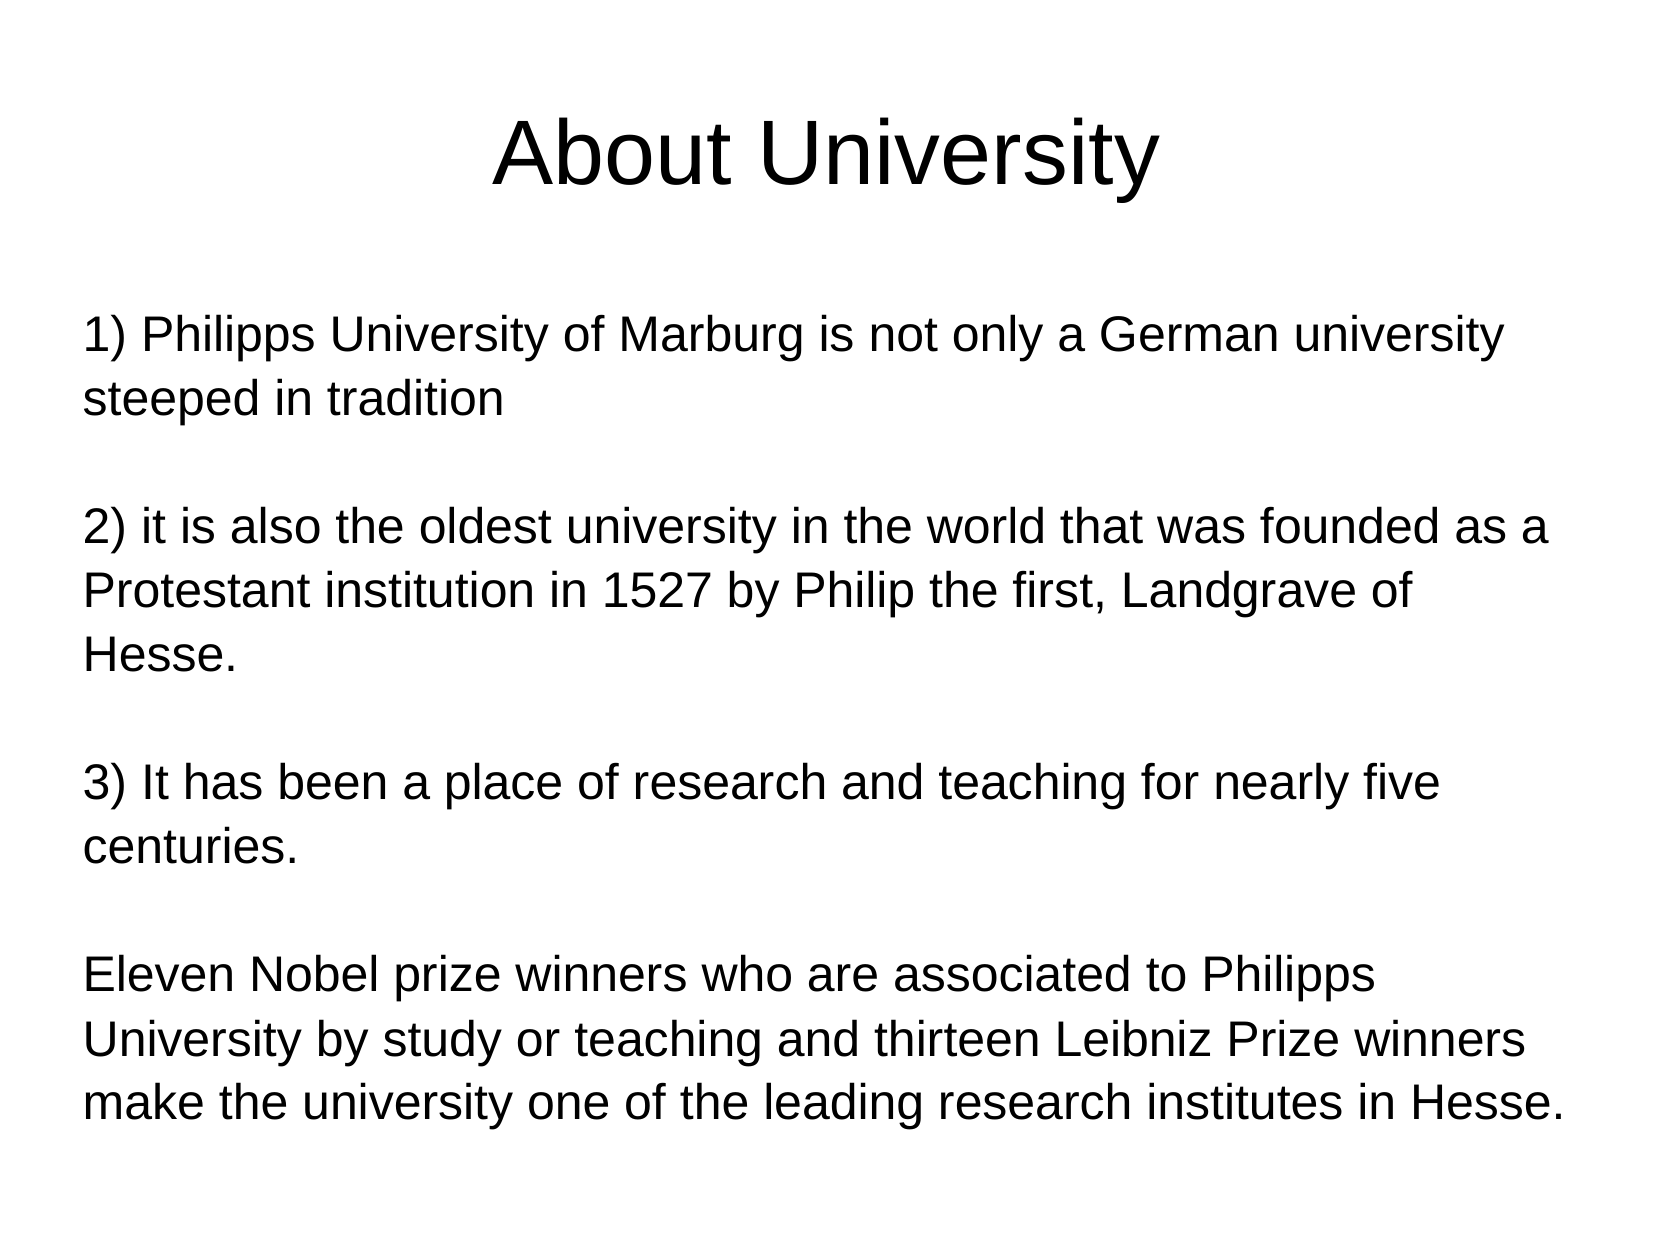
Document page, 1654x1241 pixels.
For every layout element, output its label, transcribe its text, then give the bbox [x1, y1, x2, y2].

subtitle 1) Philipps University of Marburg is not only a German university steeped in tradition 2) it is also the oldest university in the world that was founded as a Protestant institution in 1527 by Philip the first, Landgrave of Hesse. 3) It has been a place of research and teaching for nearly five centuries. Eleven Nobel prize winners who are associated to Philipps University by study or teaching and thirteen Leibniz Prize winners make the university one of the leading research institutes in Hesse. [82, 301, 1571, 1127]
title About University [82, 49, 1571, 257]
